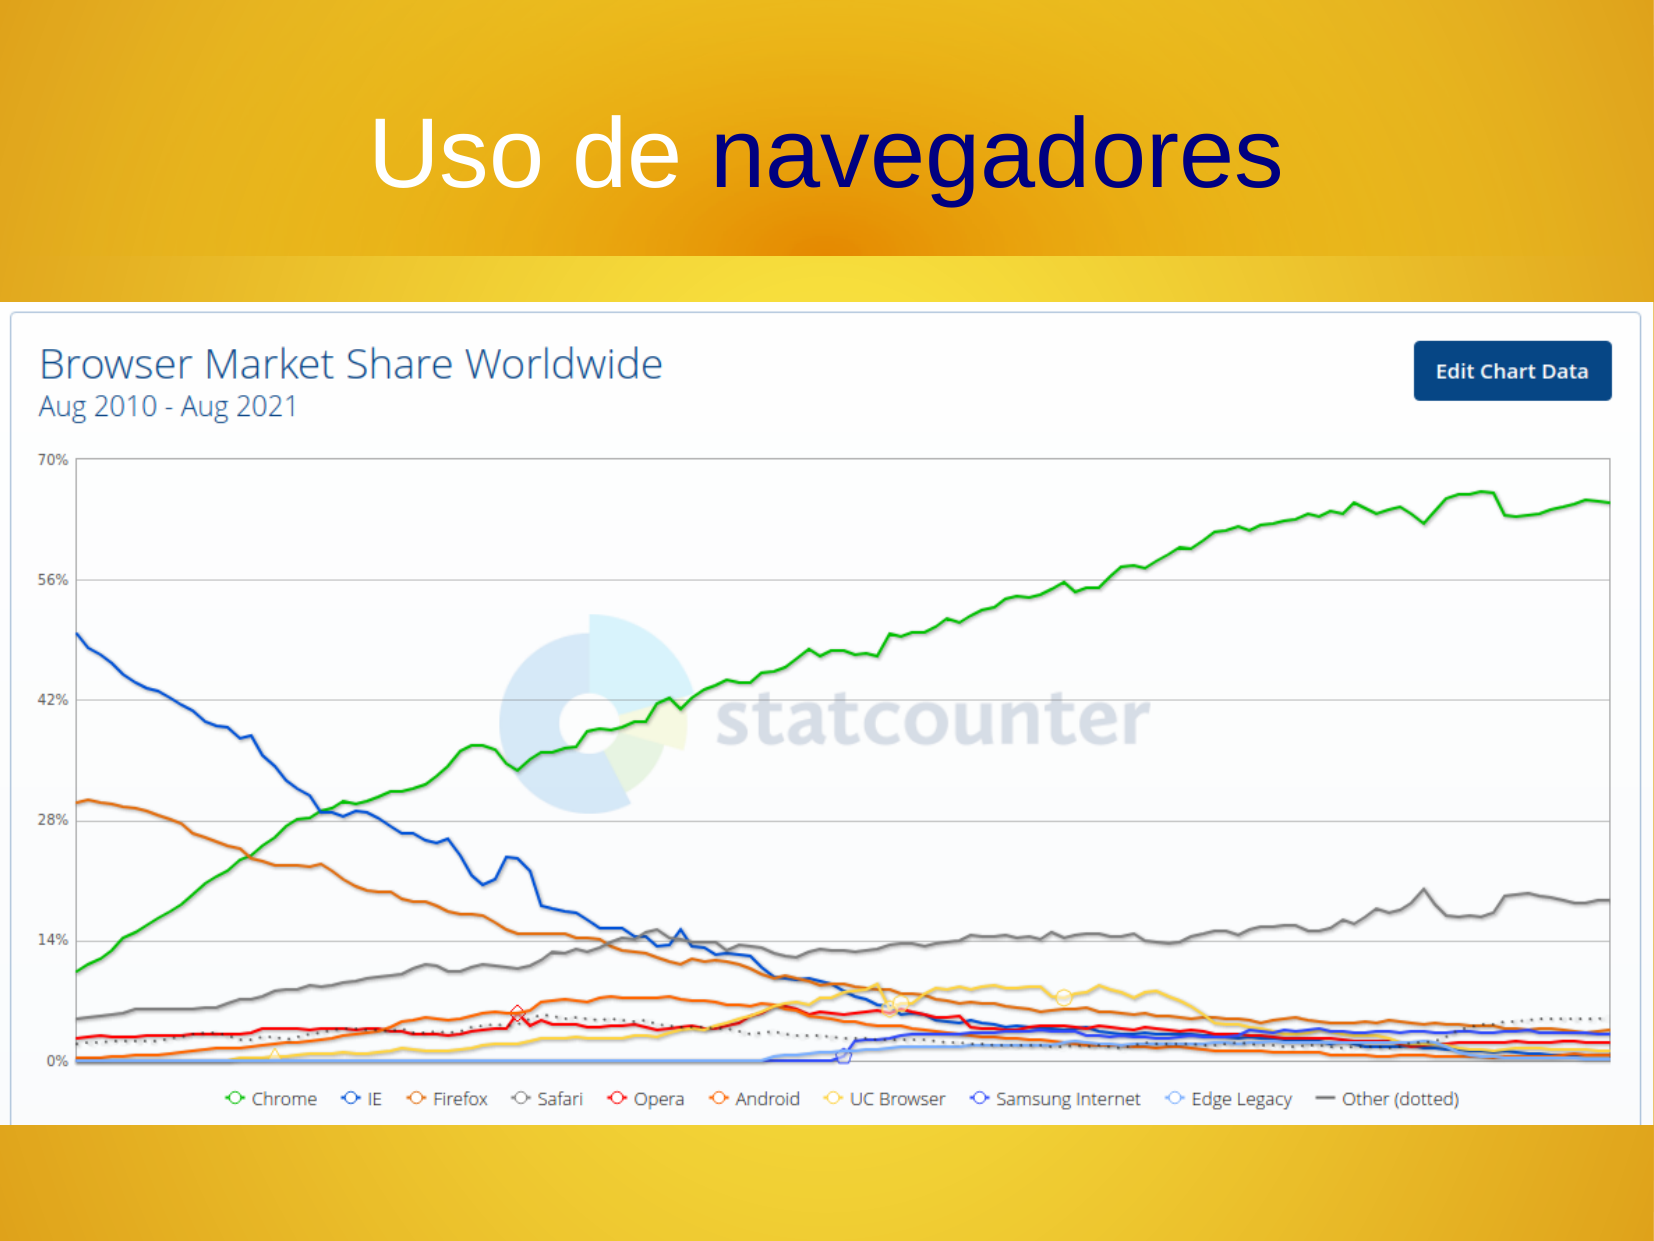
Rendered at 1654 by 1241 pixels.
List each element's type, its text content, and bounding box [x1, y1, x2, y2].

title Uso de navegadores [82, 49, 1571, 257]
picture [0, 302, 1654, 1125]
